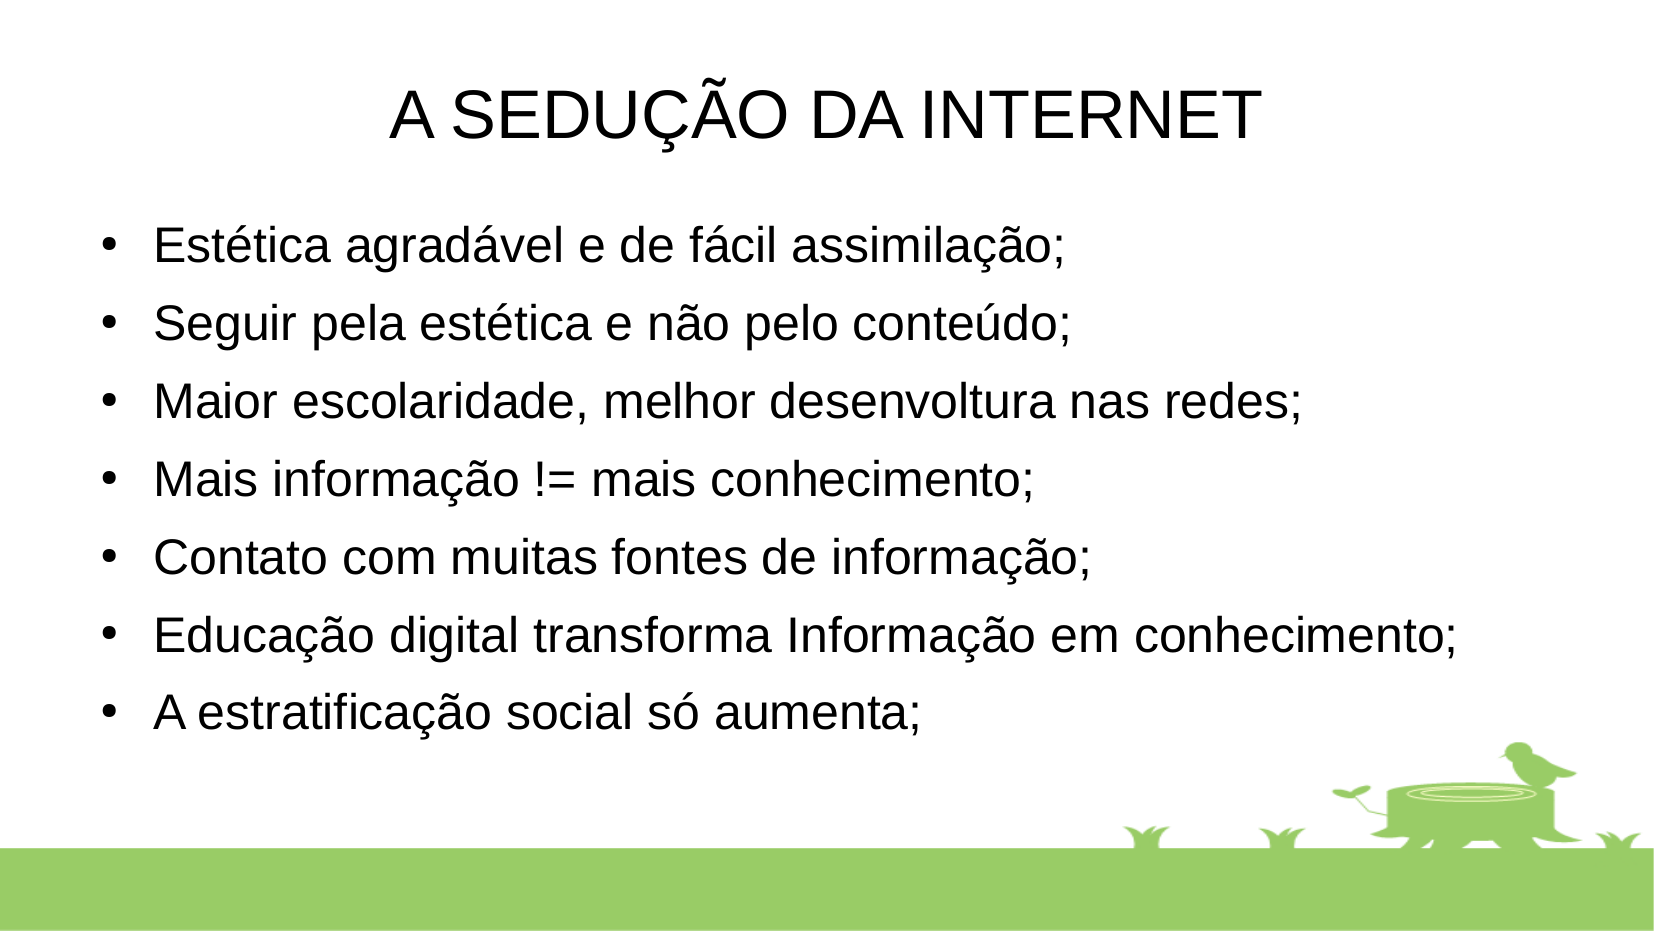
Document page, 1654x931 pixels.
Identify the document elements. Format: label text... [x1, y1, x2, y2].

picture [0, 0, 1654, 931]
list Estética agradável e de fácil assimilação; Seguir pela estética e não pelo conteúdo; Maior escolaridade, melhor desenvoltura nas redes; Mais informação != mais conhecimento; Contato com muitas fontes de informação; Educação digital transforma Informação em conhecimento; A estratificação social só aumenta; [82, 217, 1571, 758]
title A SEDUÇÃO DA INTERNET [82, 37, 1571, 193]
